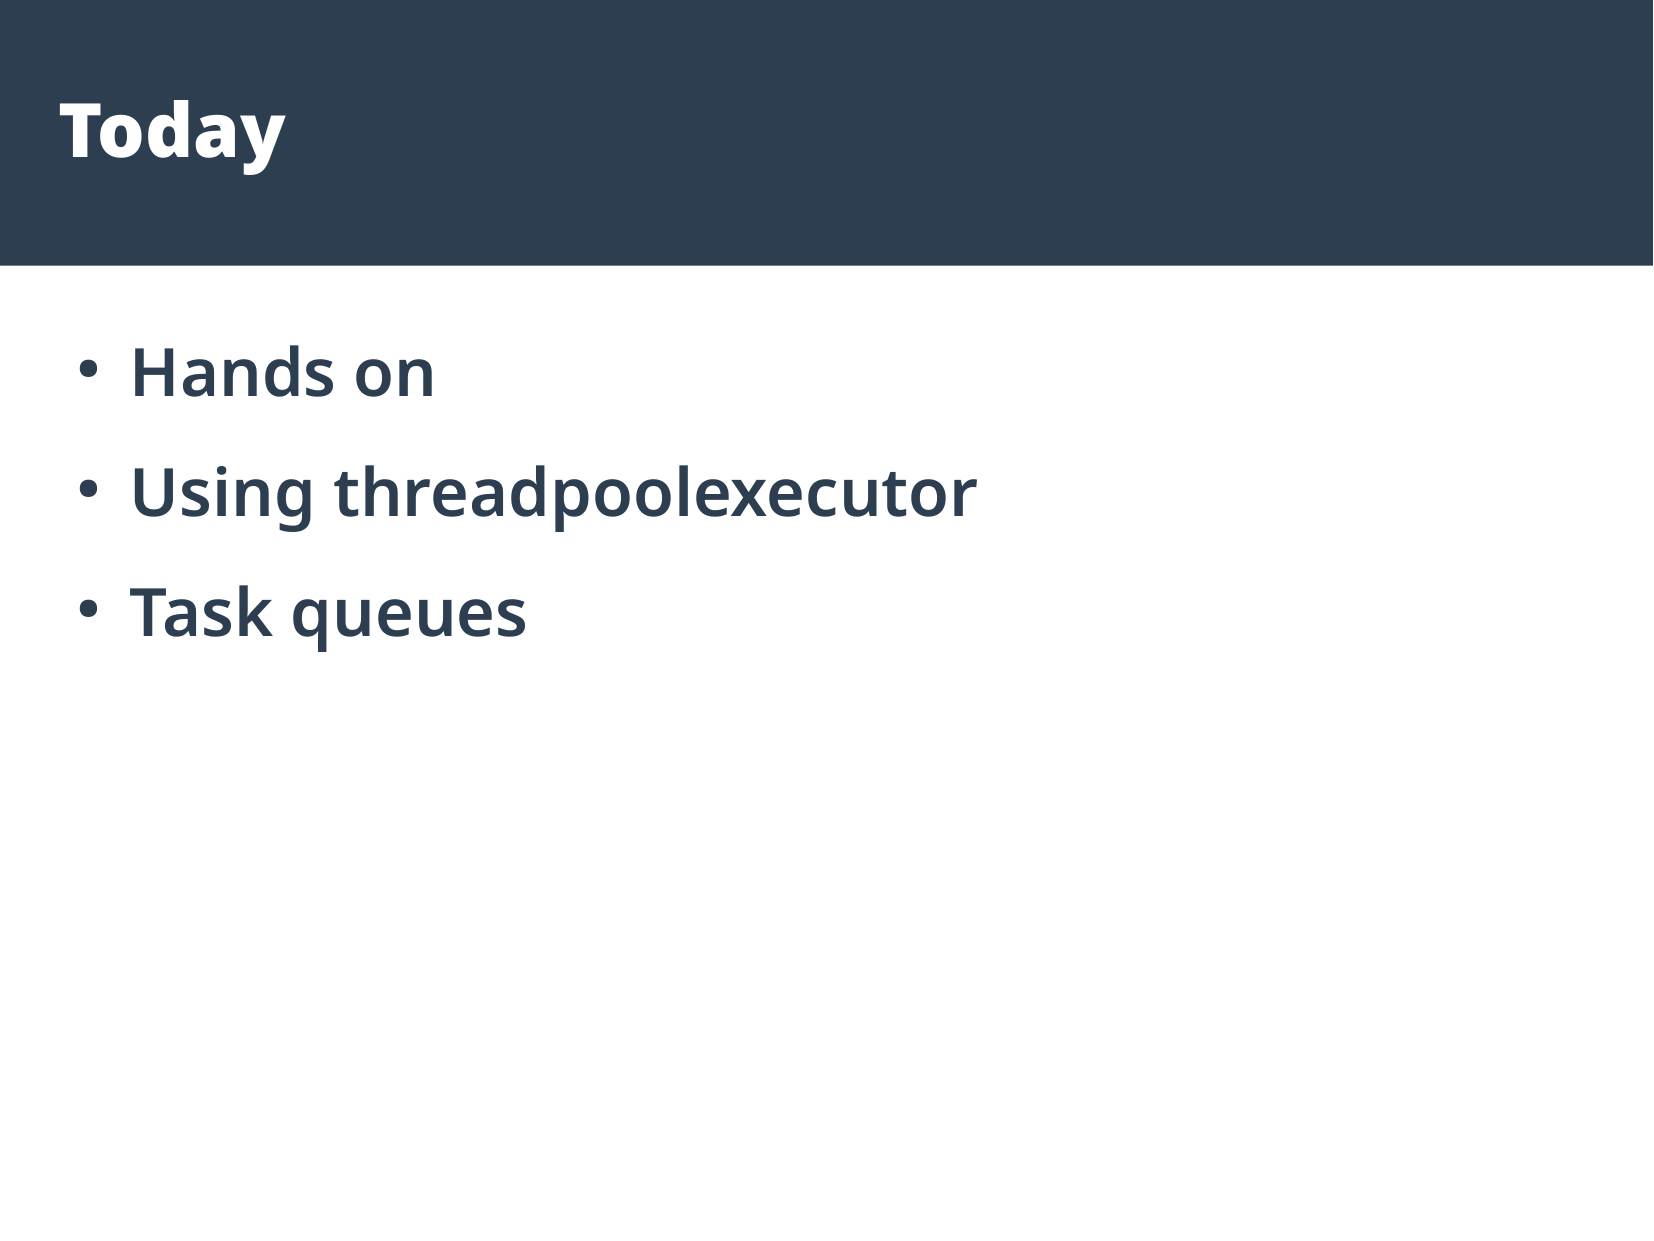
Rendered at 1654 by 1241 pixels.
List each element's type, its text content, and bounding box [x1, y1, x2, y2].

title Today [58, 49, 1594, 207]
list Hands on Using threadpoolexecutor Task queues [58, 324, 1594, 1152]
